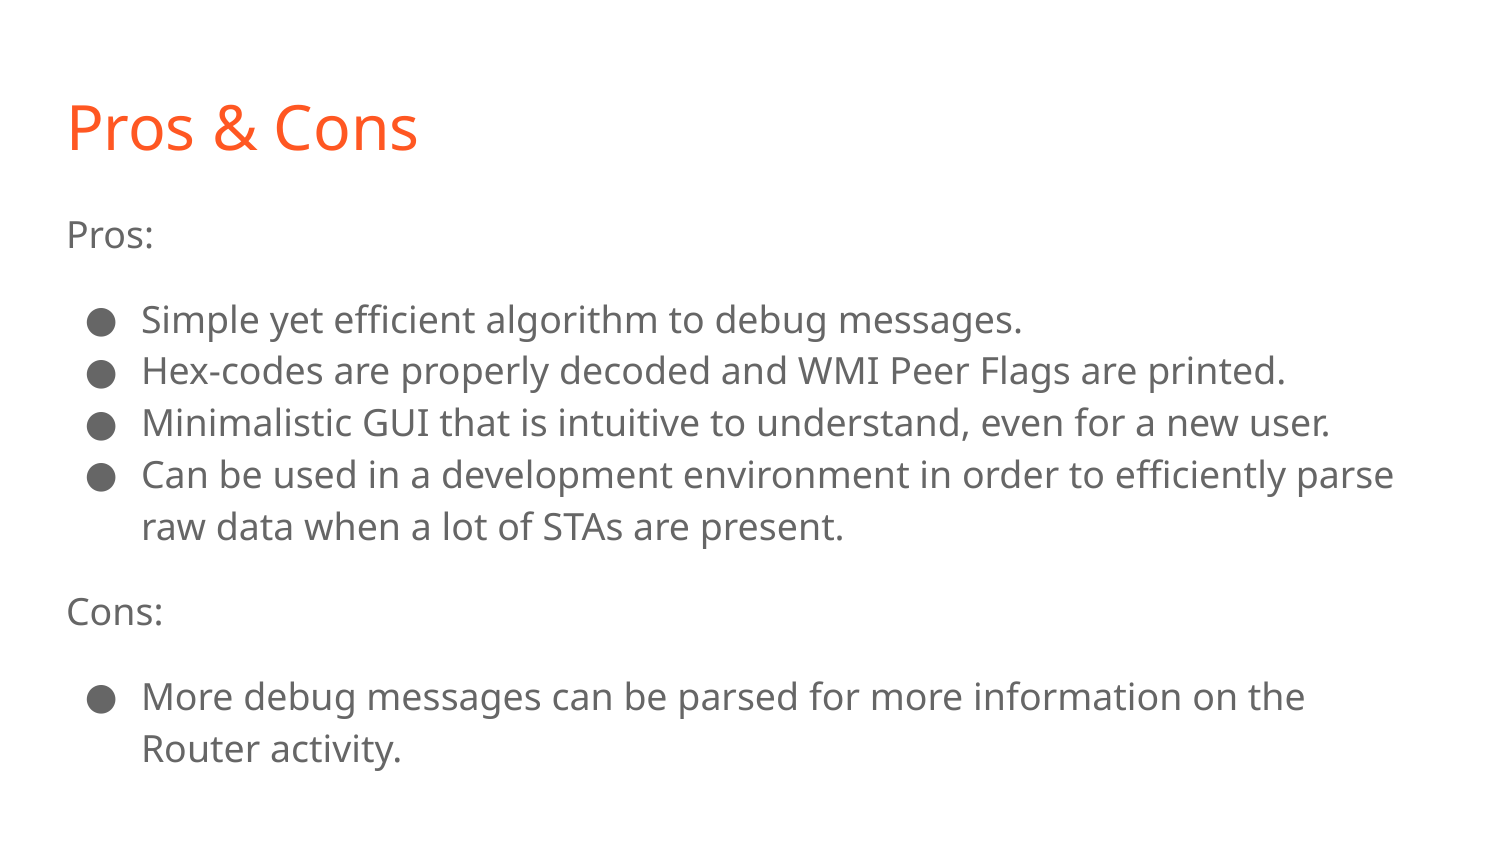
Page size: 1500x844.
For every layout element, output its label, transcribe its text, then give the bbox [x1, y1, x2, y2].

list Pros: Simple yet efficient algorithm to debug messages. Hex-codes are properly decoded and WMI Peer Flags are printed. Minimalistic GUI that is intuitive to understand, even for a new user. Can be used in a development environment in order to efficiently parse raw data when a lot of STAs are present. Cons: More debug messages can be parsed for more information on the Router activity. [51, 189, 1449, 789]
title Pros & Cons [51, 72, 1449, 167]
